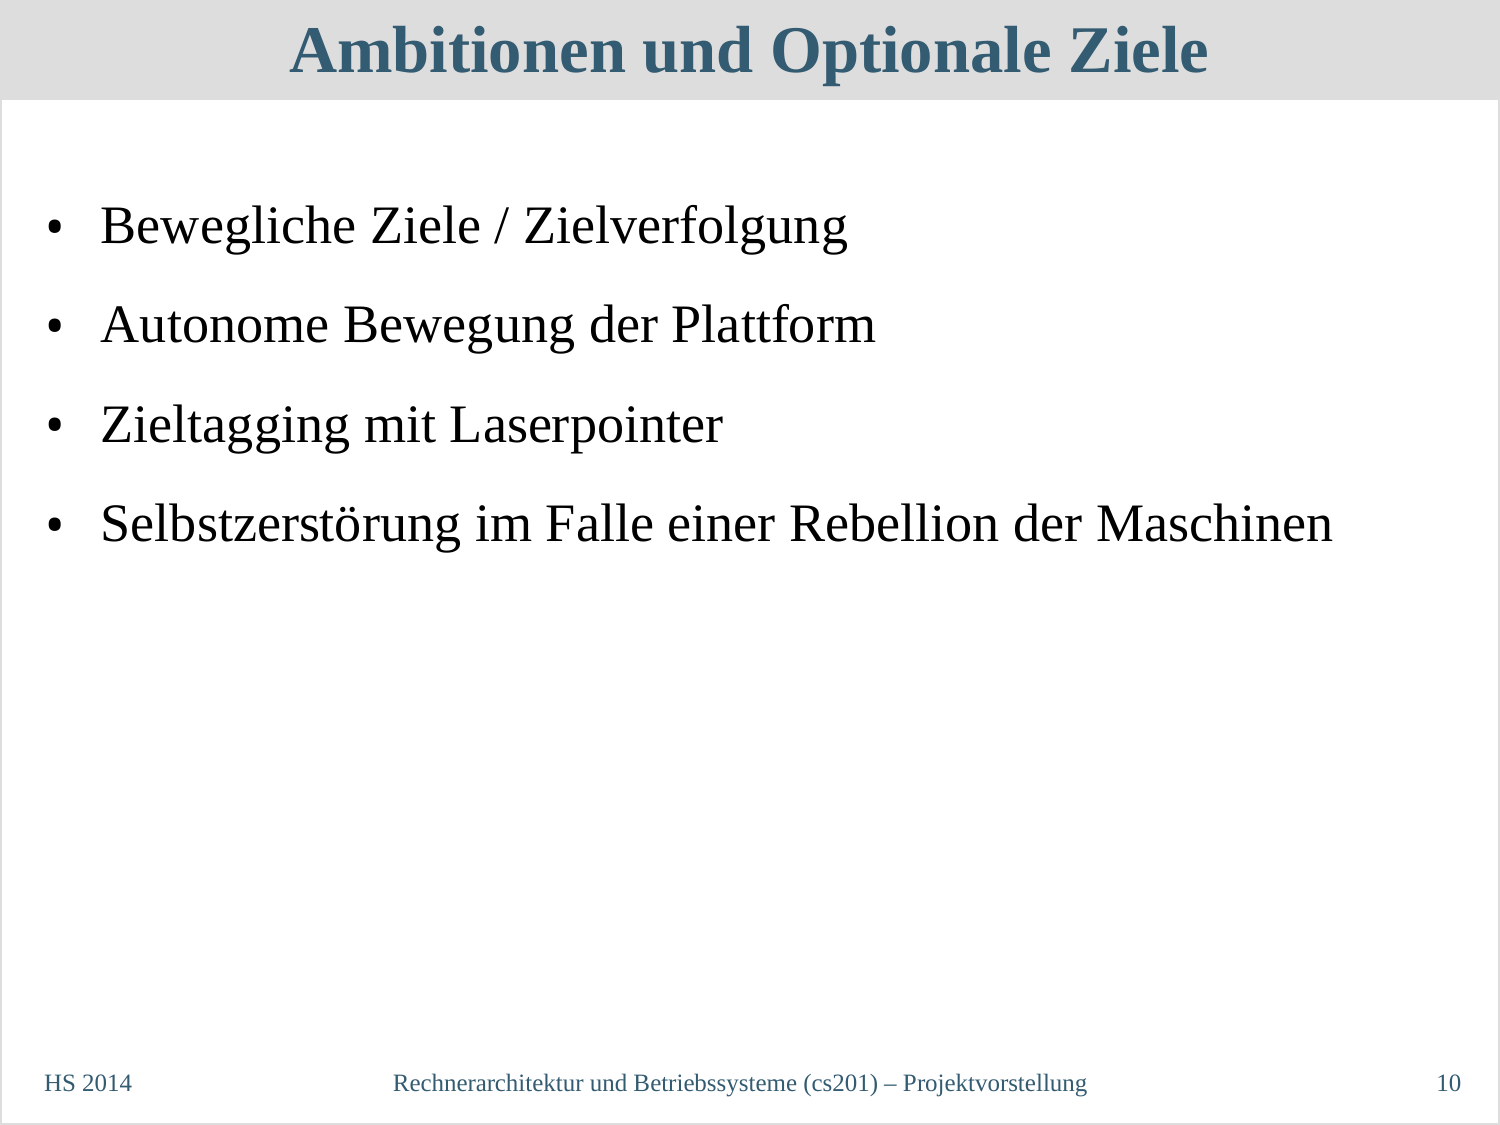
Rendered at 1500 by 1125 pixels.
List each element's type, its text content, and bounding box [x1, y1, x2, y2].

text_box <Nummer> [1375, 1058, 1477, 1097]
text_box Rechnerarchitektur und Betriebssysteme (cs201) – Projektvorstellung [300, 1058, 1201, 1107]
title Ambitionen und Optionale Ziele [0, 0, 1500, 100]
text_box HS 2014 [29, 1058, 195, 1097]
list Bewegliche Ziele / Zielverfolgung Autonome Bewegung der Plattform Zieltagging mit Laserpointer Selbstzerstörung im Falle einer Rebellion der Maschinen [29, 157, 1480, 1046]
